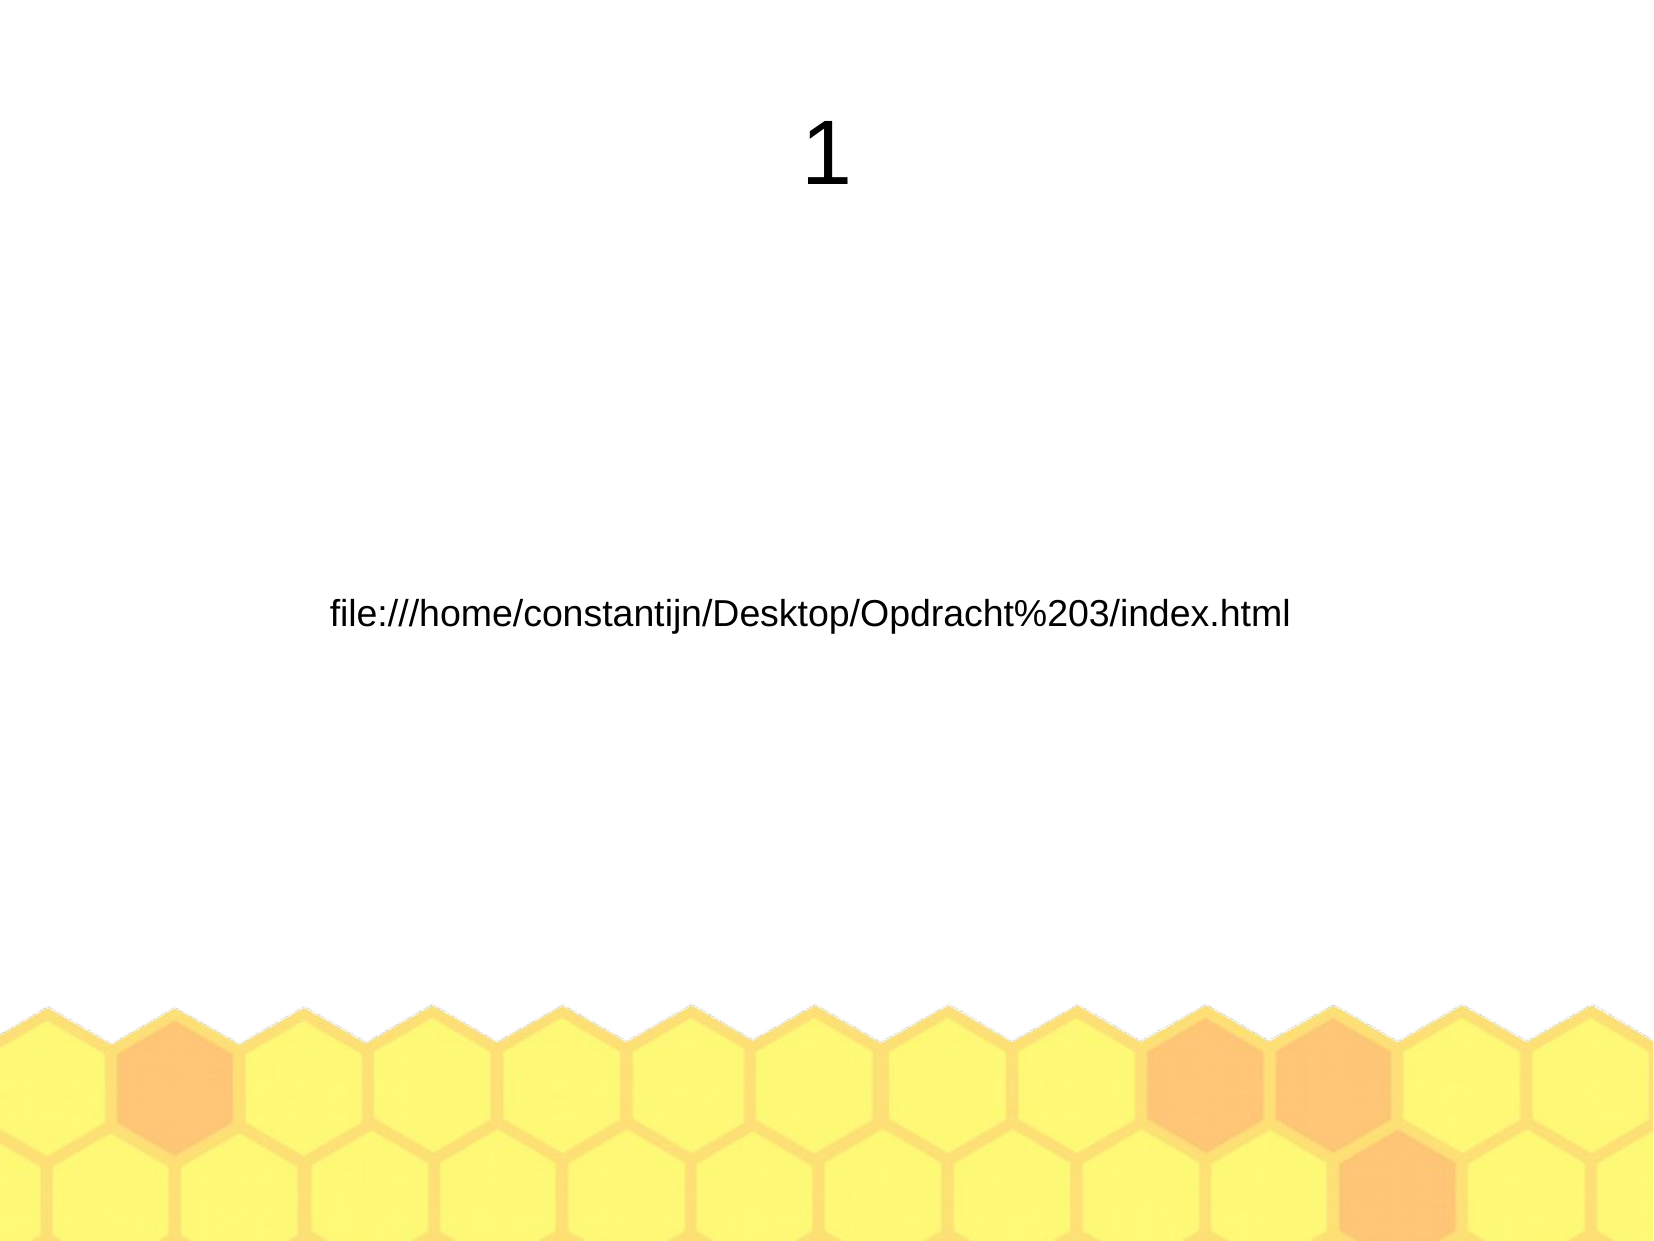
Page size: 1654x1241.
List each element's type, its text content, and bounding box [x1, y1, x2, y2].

text_box file:///home/constantijn/Desktop/Opdracht%203/index.html [315, 585, 1306, 642]
picture [0, 1001, 1654, 1241]
title 1 [82, 49, 1571, 257]
